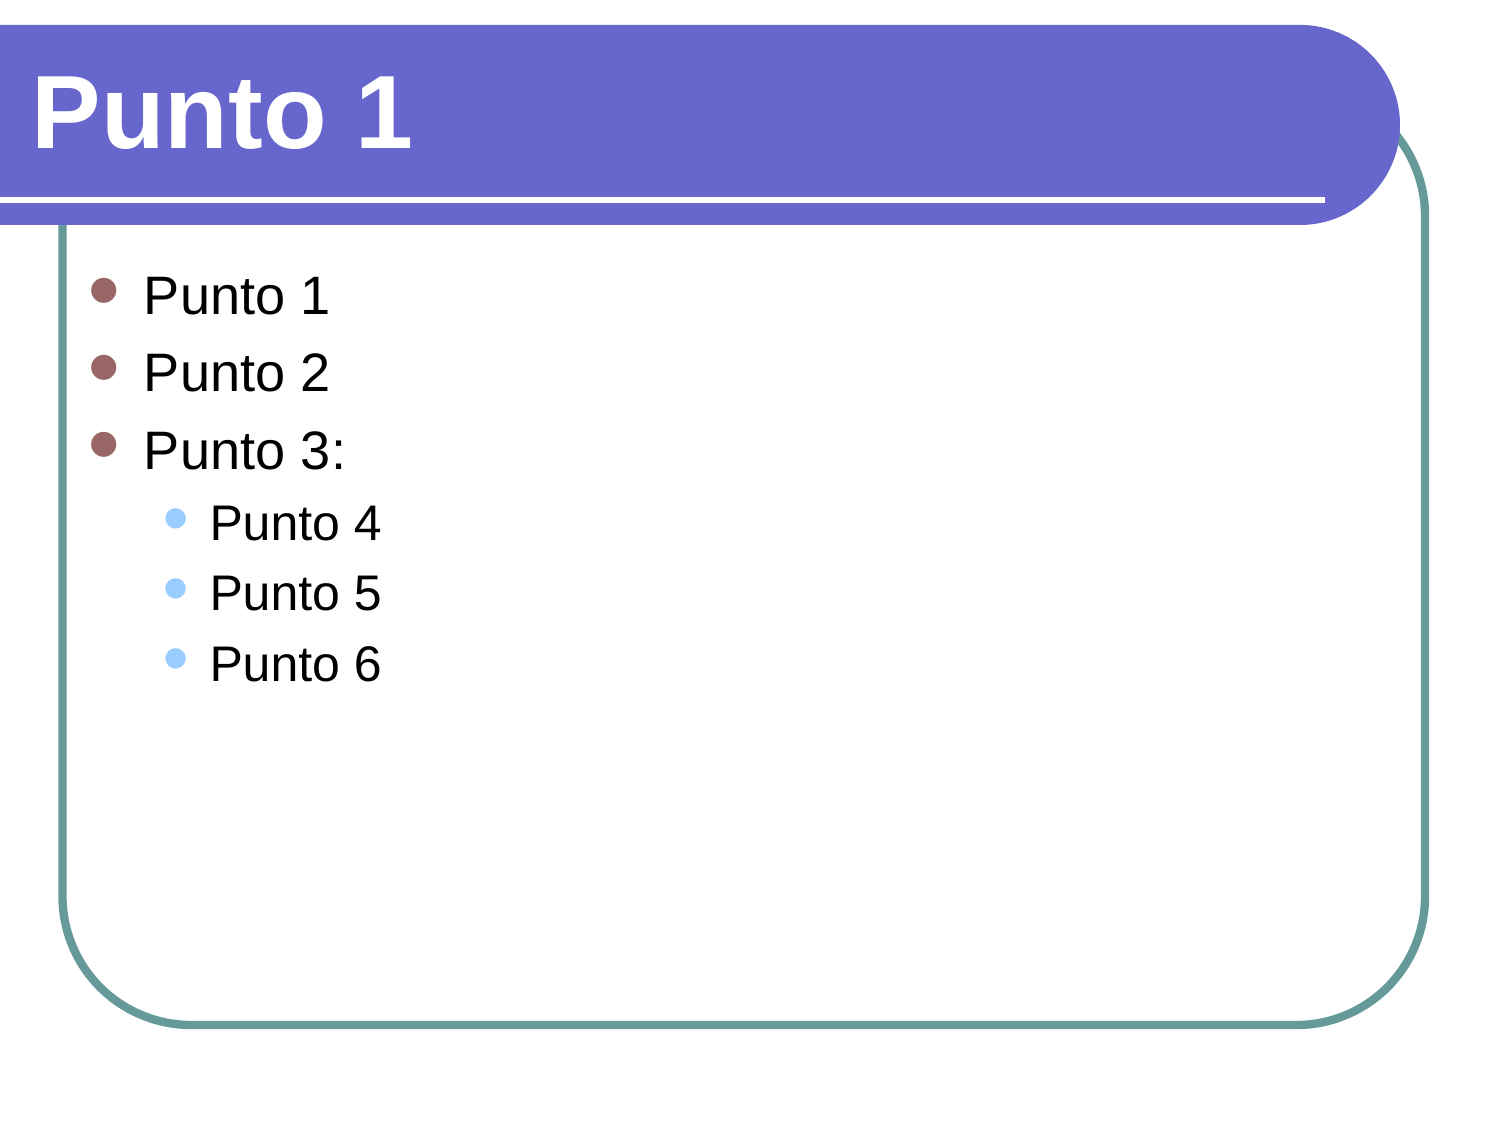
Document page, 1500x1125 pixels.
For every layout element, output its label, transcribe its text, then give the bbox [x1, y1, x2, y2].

list Punto 1 Punto 2 Punto 3: Punto 4 Punto 5 Punto 6 [87, 265, 1388, 977]
title Punto 1 [31, 7, 1347, 218]
